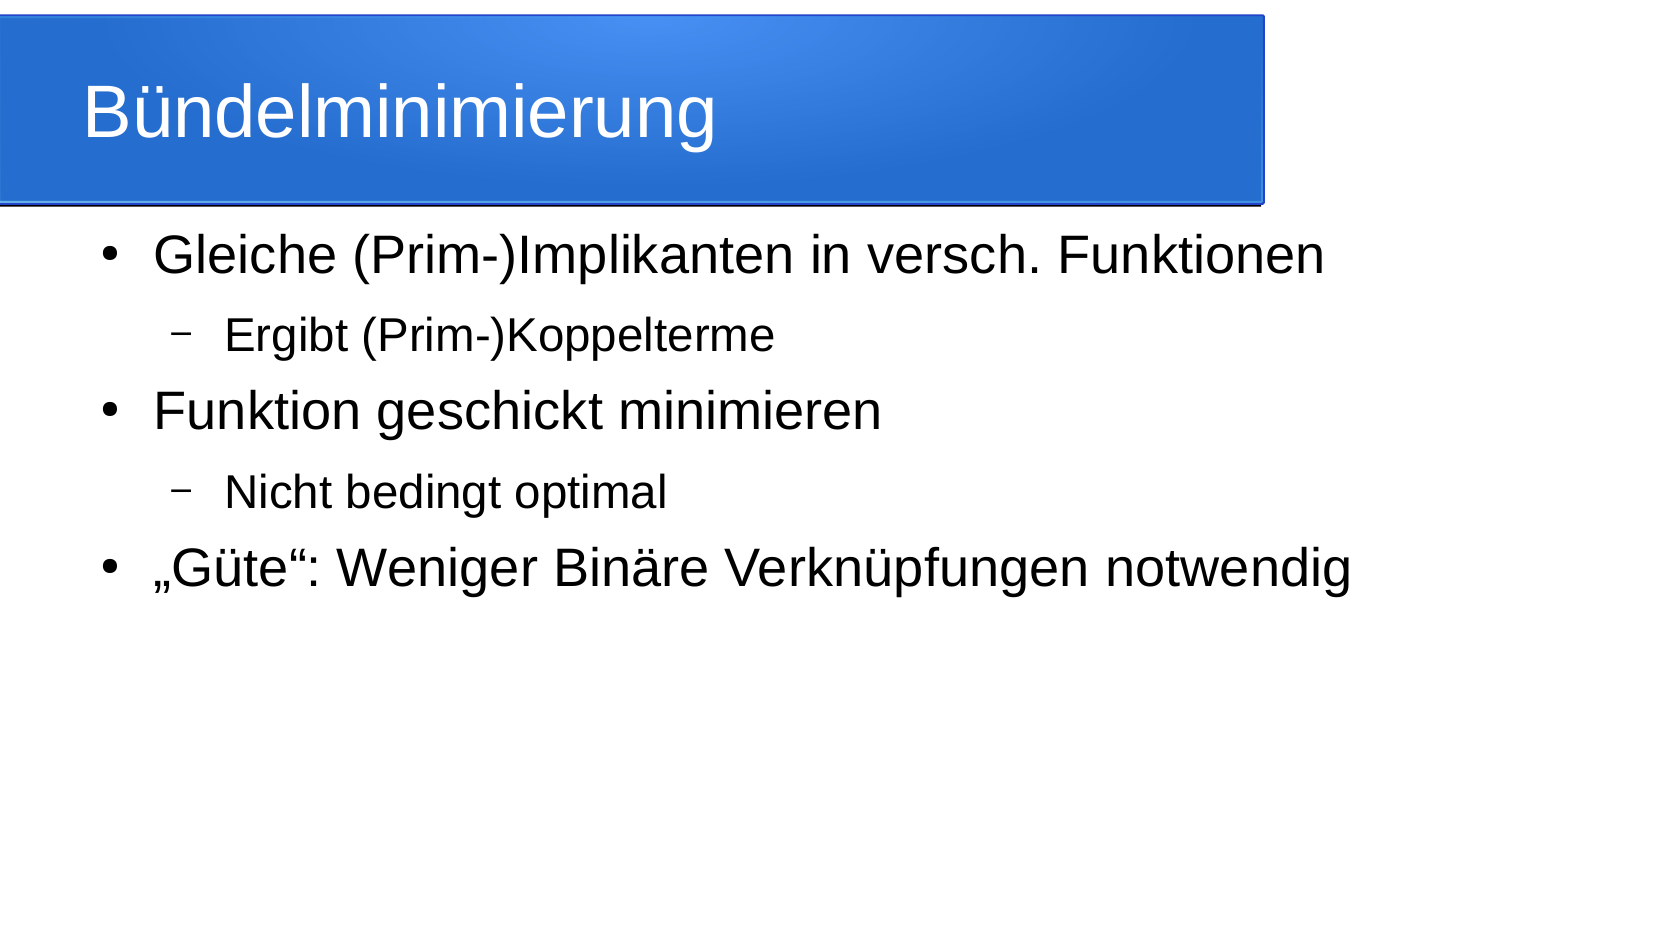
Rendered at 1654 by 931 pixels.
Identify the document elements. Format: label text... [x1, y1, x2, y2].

list Gleiche (Prim-)Implikanten in versch. Funktionen Ergibt (Prim-)Koppelterme Funktion geschickt minimieren Nicht bedingt optimal „Güte“: Weniger Binäre Verknüpfungen notwendig [82, 224, 1571, 764]
title Bündelminimierung [82, 35, 1235, 189]
